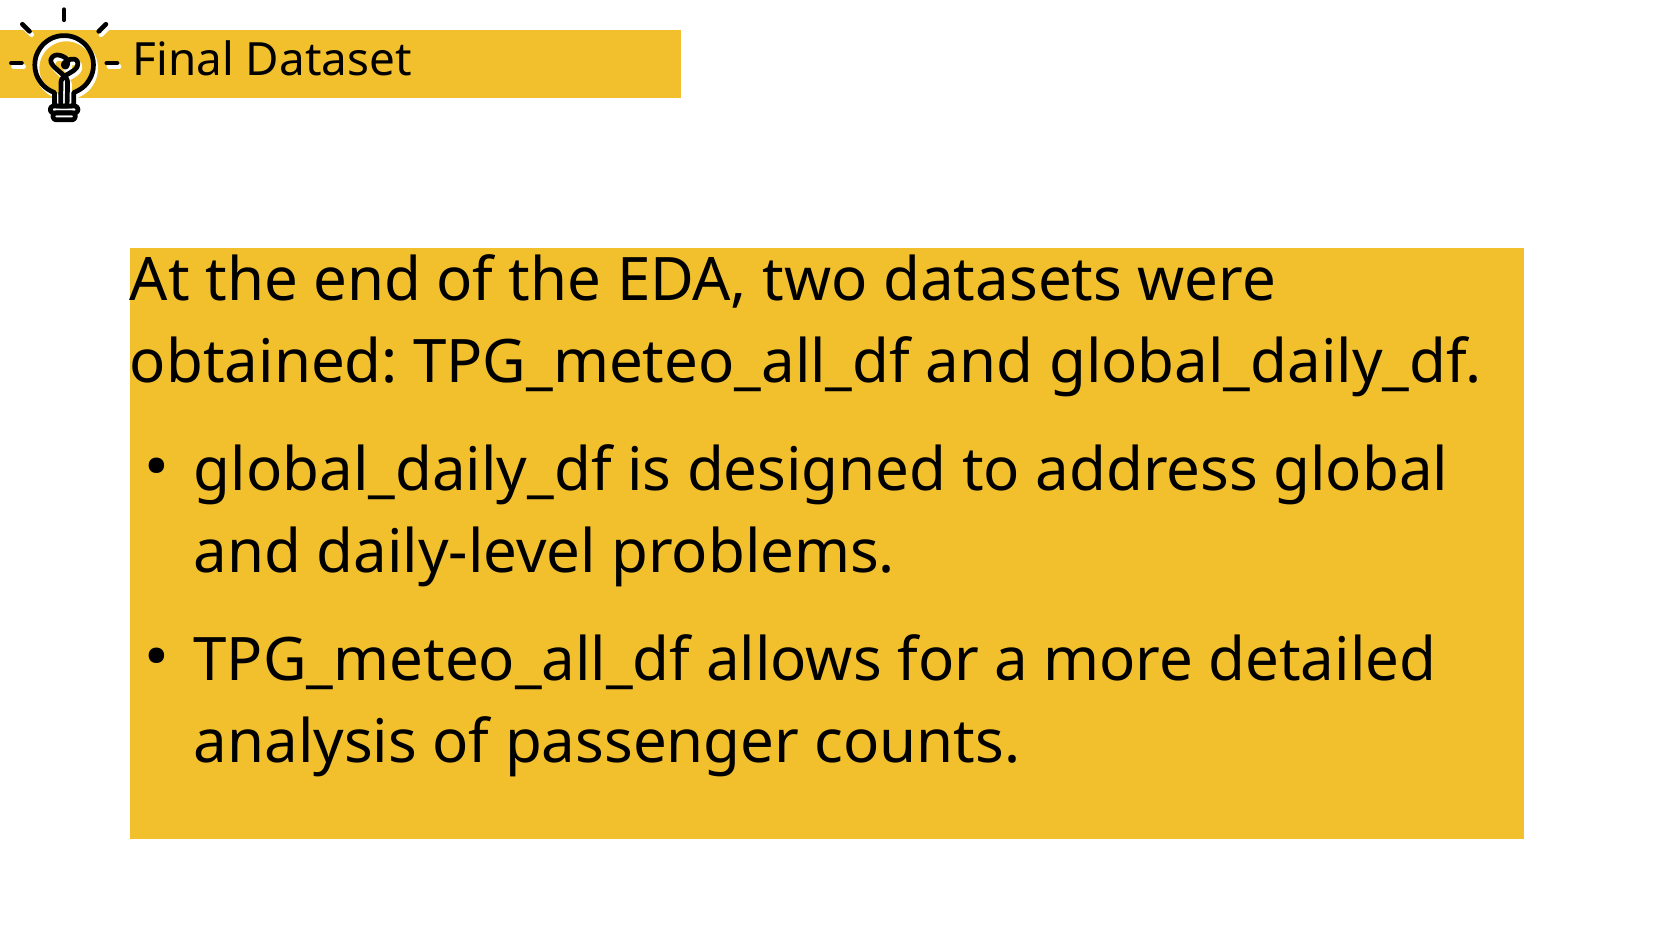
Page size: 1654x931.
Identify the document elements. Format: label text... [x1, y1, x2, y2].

subtitle Final Dataset [132, 17, 677, 97]
list At the end of the EDA, two datasets were obtained: TPG_meteo_all_df and global_daily_df. global_daily_df is designed to address global and daily-level problems. TPG_meteo_all_df allows for a more detailed analysis of passenger counts. [129, 236, 1524, 839]
